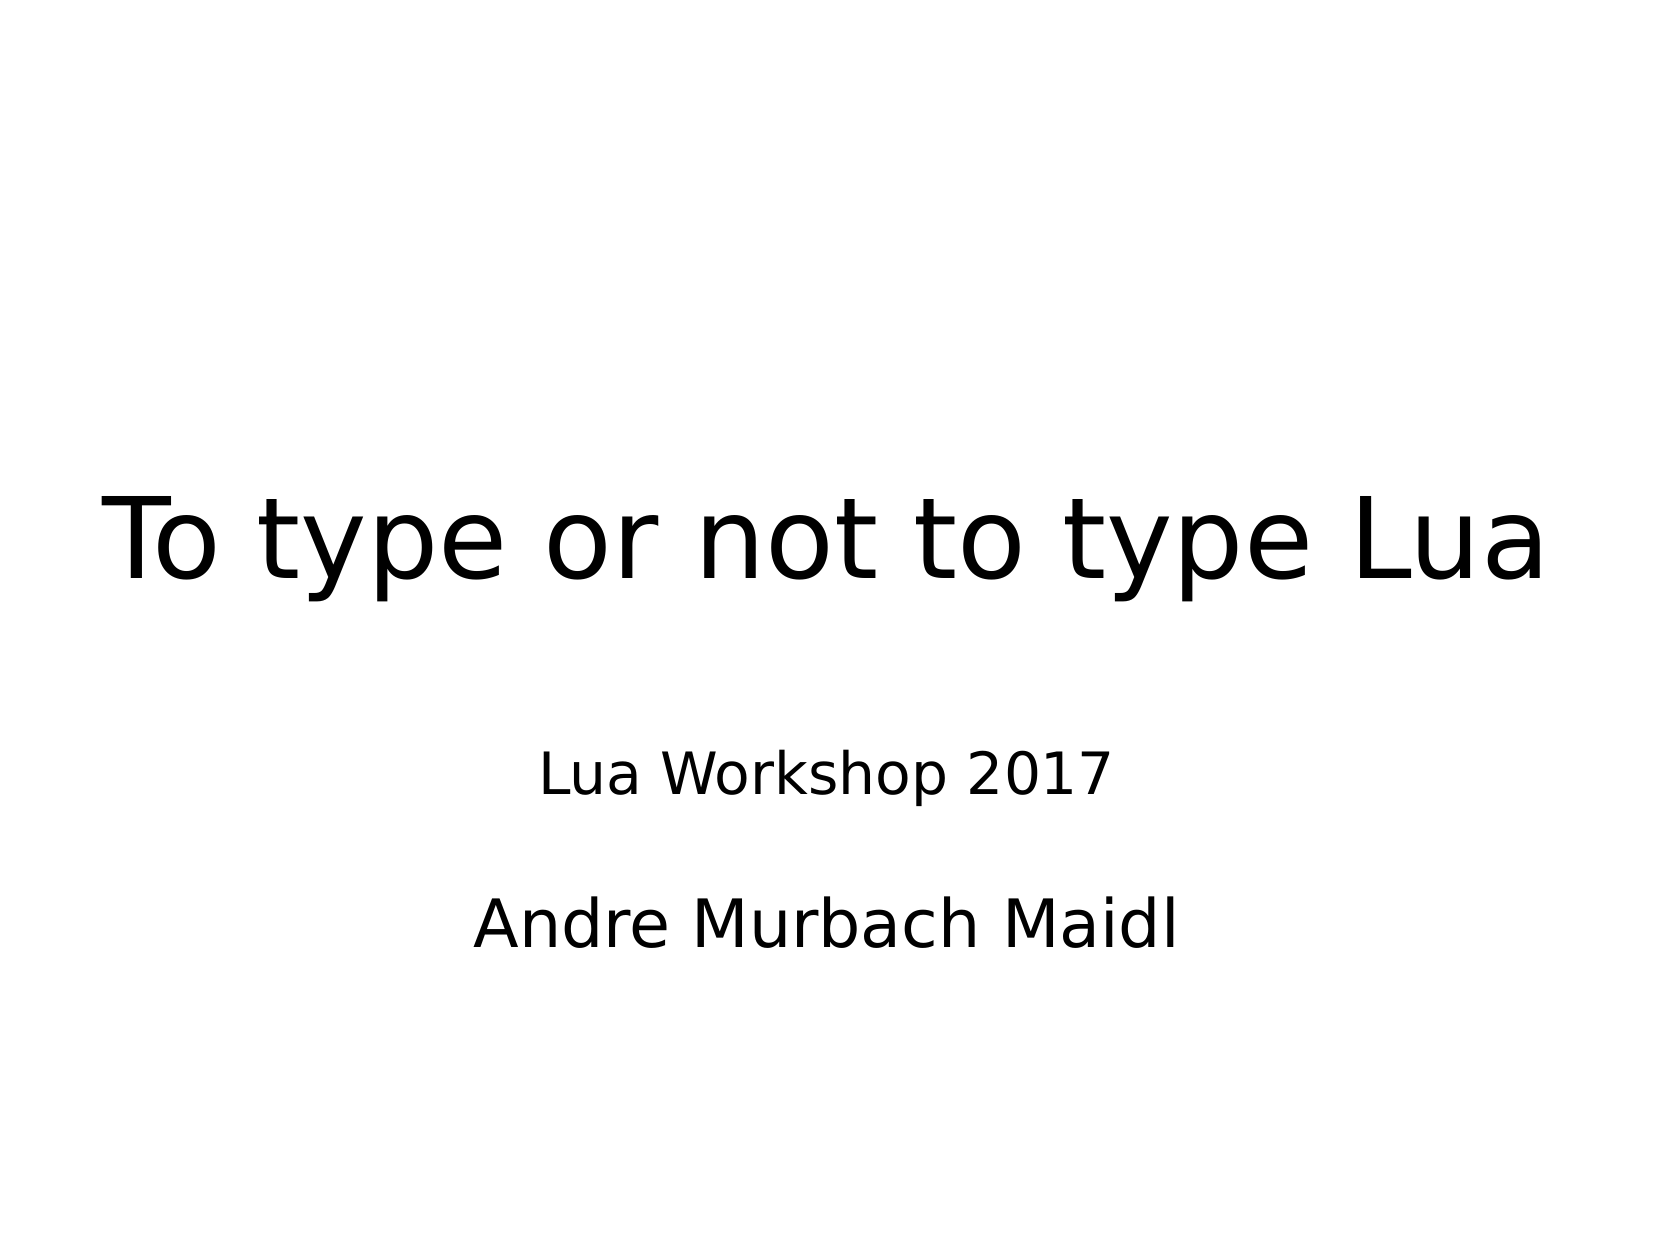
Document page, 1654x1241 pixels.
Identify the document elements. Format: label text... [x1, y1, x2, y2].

subtitle To type or not to type Lua Lua Workshop 2017 Andre Murbach Maidl [82, 132, 1571, 1093]
